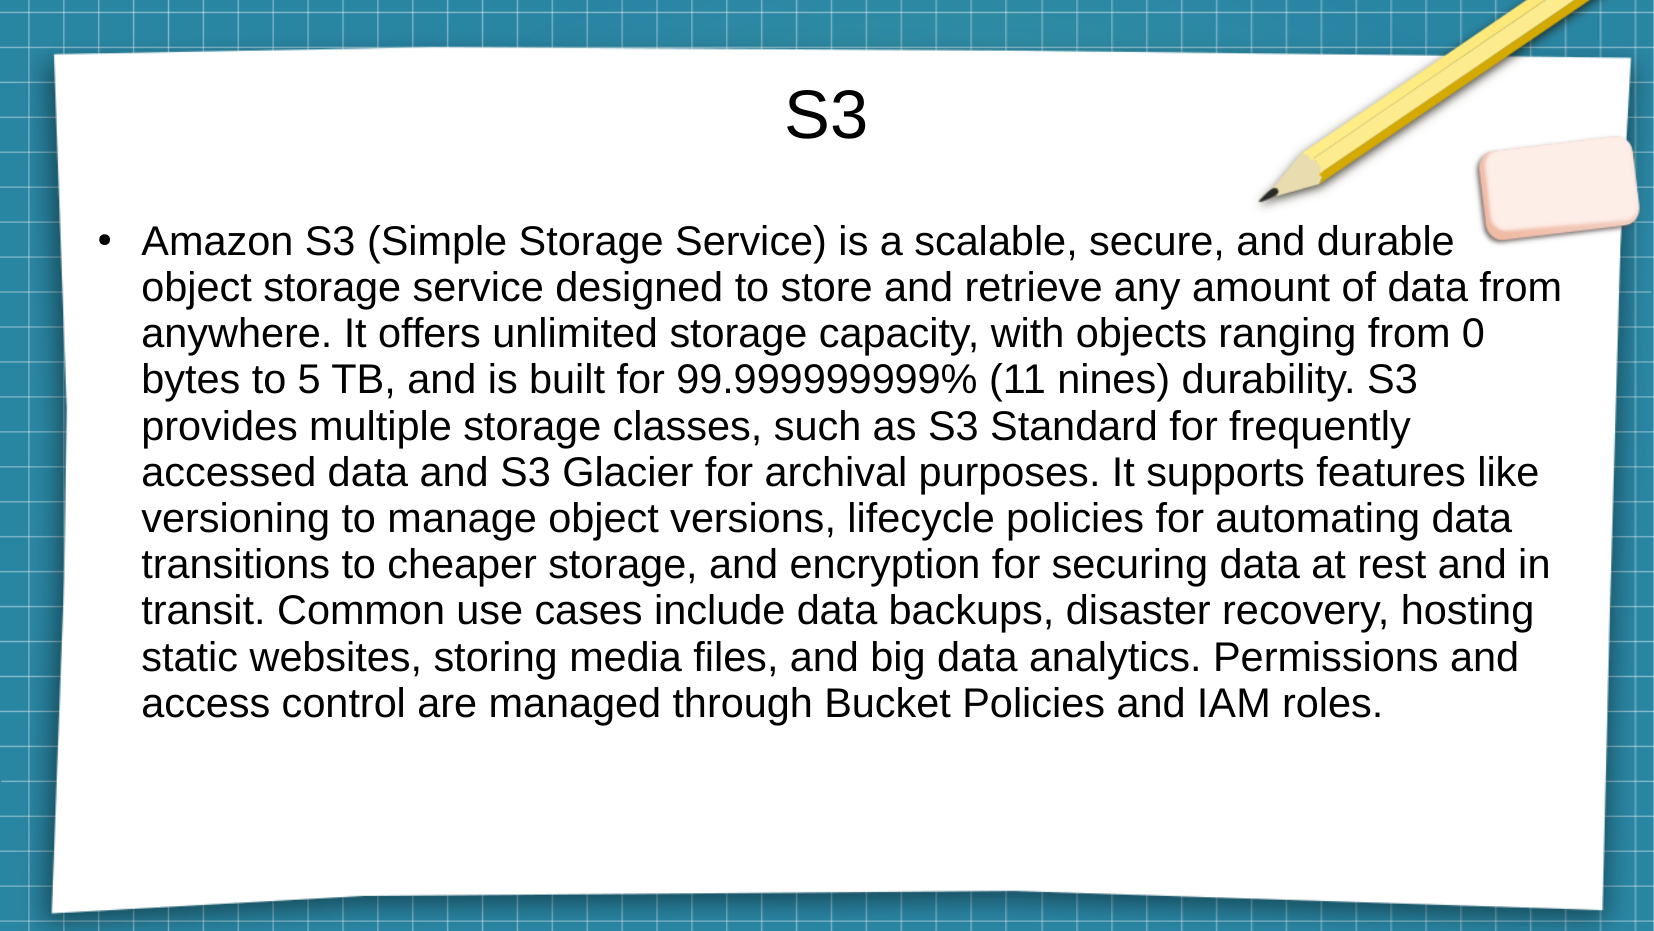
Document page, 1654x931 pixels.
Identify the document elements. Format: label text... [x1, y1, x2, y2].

title S3 [82, 37, 1571, 193]
picture [0, 0, 1654, 931]
list Amazon S3 (Simple Storage Service) is a scalable, secure, and durable object storage service designed to store and retrieve any amount of data from anywhere. It offers unlimited storage capacity, with objects ranging from 0 bytes to 5 TB, and is built for 99.999999999% (11 nines) durability. S3 provides multiple storage classes, such as S3 Standard for frequently accessed data and S3 Glacier for archival purposes. It supports features like versioning to manage object versions, lifecycle policies for automating data transitions to cheaper storage, and encryption for securing data at rest and in transit. Common use cases include data backups, disaster recovery, hosting static websites, storing media files, and big data analytics. Permissions and access control are managed through Bucket Policies and IAM roles. [82, 217, 1571, 758]
